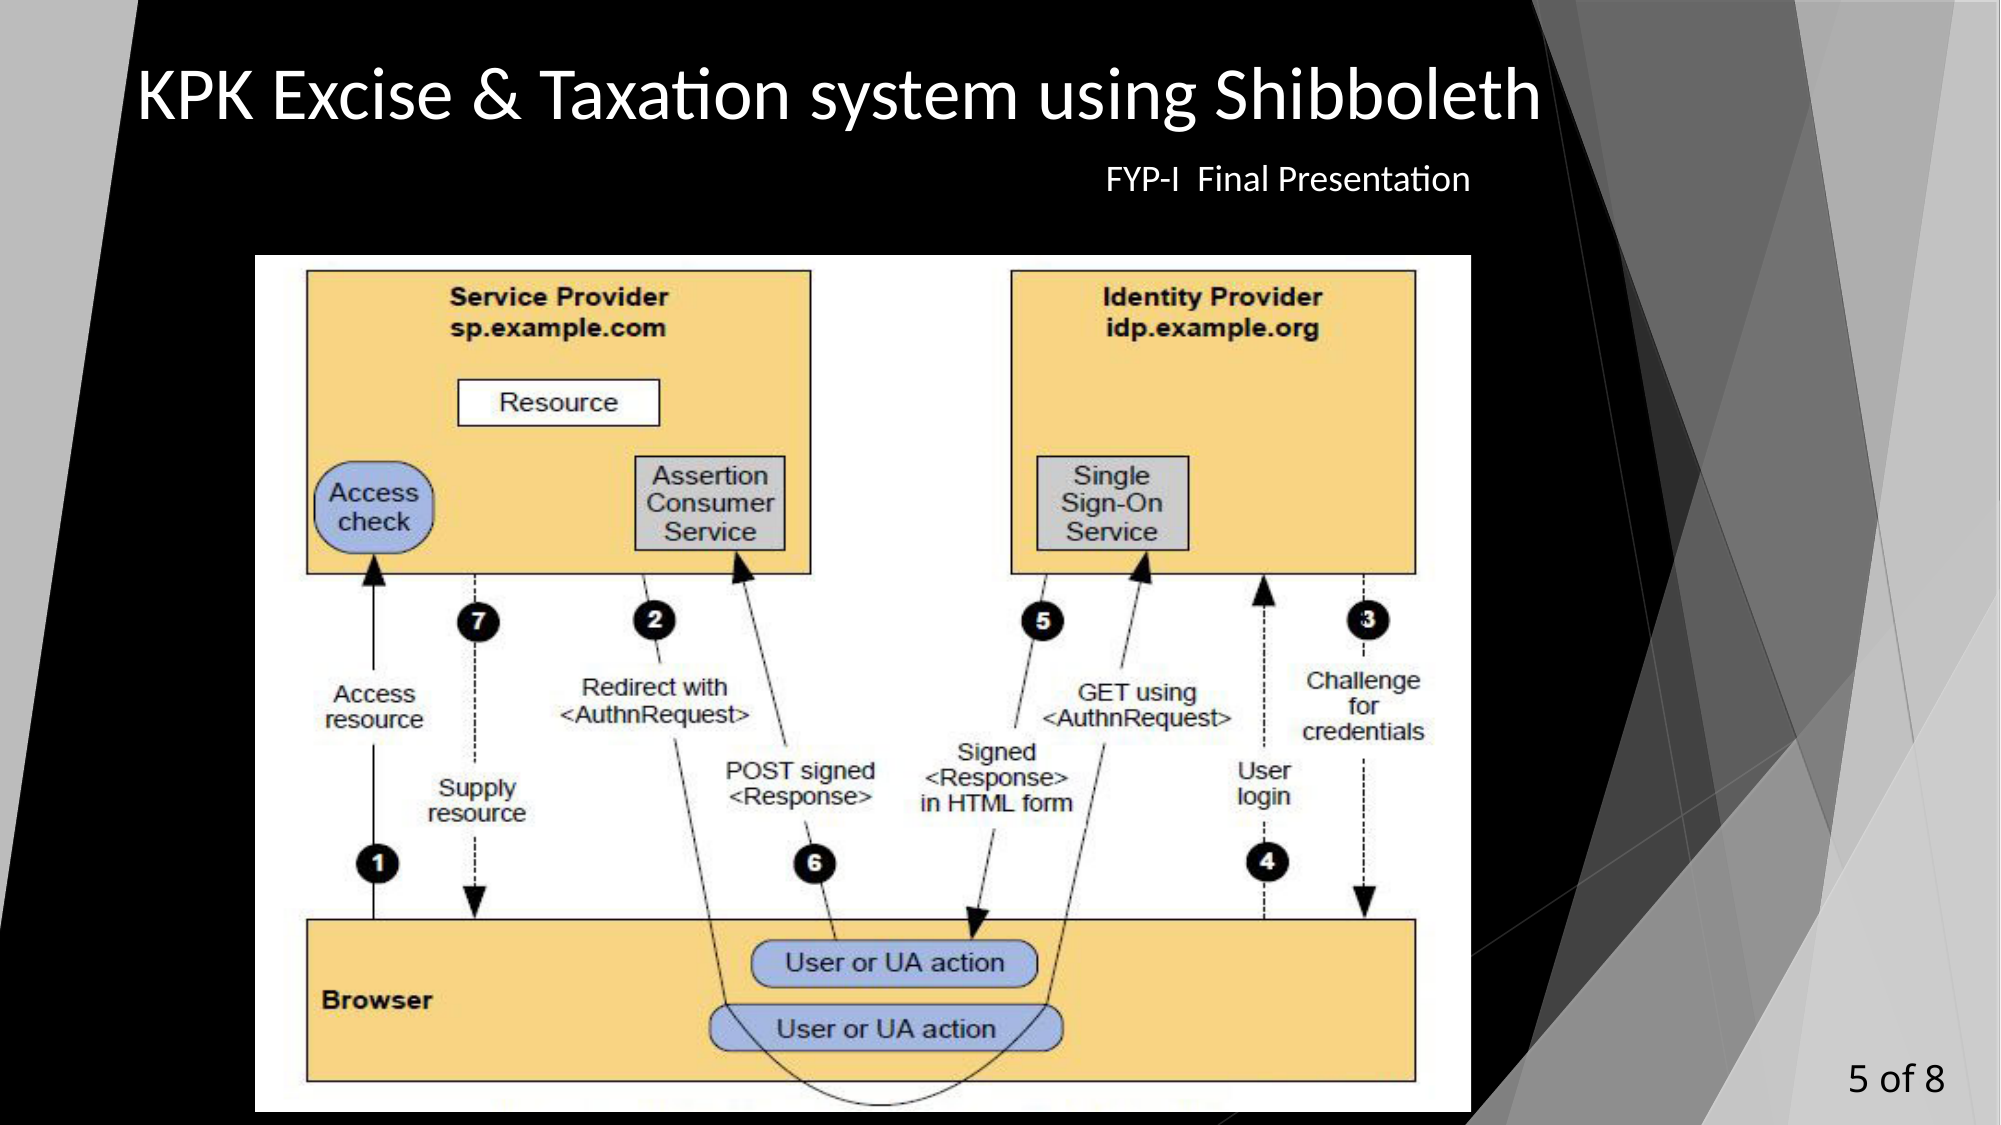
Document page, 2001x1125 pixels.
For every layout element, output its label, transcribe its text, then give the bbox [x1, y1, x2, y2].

text_box FYP-I Final Presentation [1624, 146, 2000, 207]
text_box KPK Excise & Taxation system using Shibboleth [102, 20, 1624, 256]
text_box 5 of 8 [1813, 1047, 2000, 1108]
picture [255, 255, 1472, 1112]
